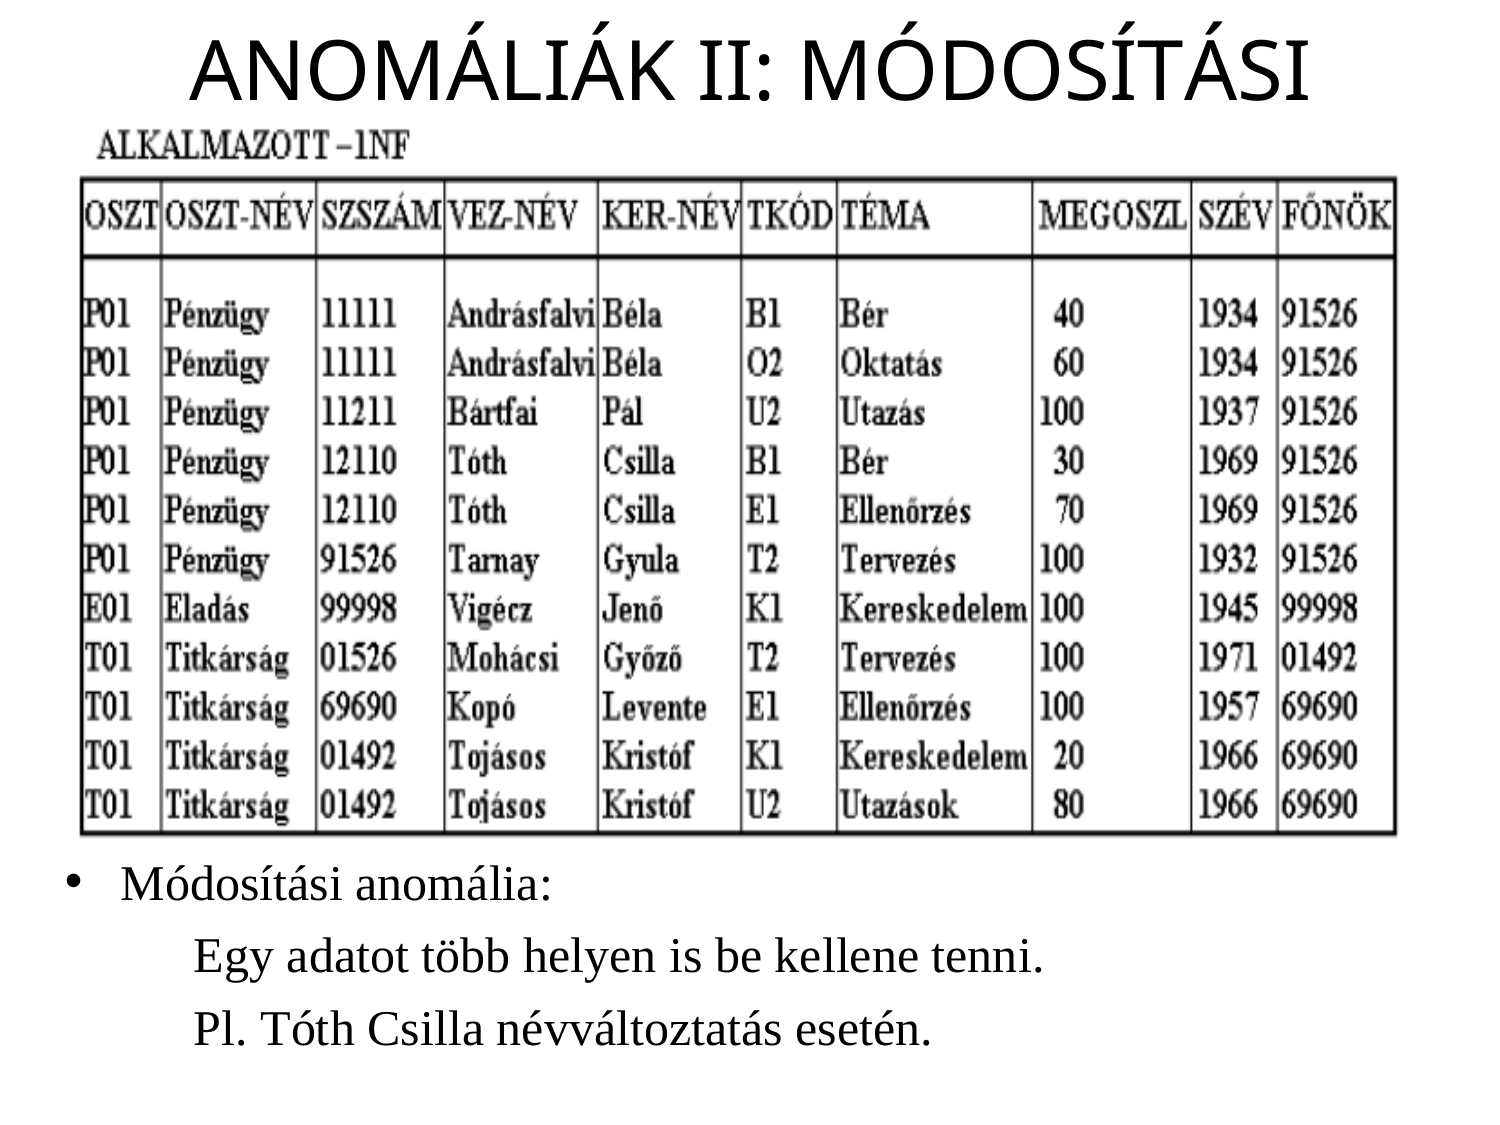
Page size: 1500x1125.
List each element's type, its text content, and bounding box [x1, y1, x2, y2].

picture [64, 101, 1426, 858]
title ANOMÁLIÁK II: MÓDOSÍTÁSI [76, 9, 1425, 101]
text_box Módosítási anomália: Egy adatot több helyen is be kellene tenni. Pl. Tóth Csilla névváltoztatás esetén. [64, 850, 1353, 1125]
